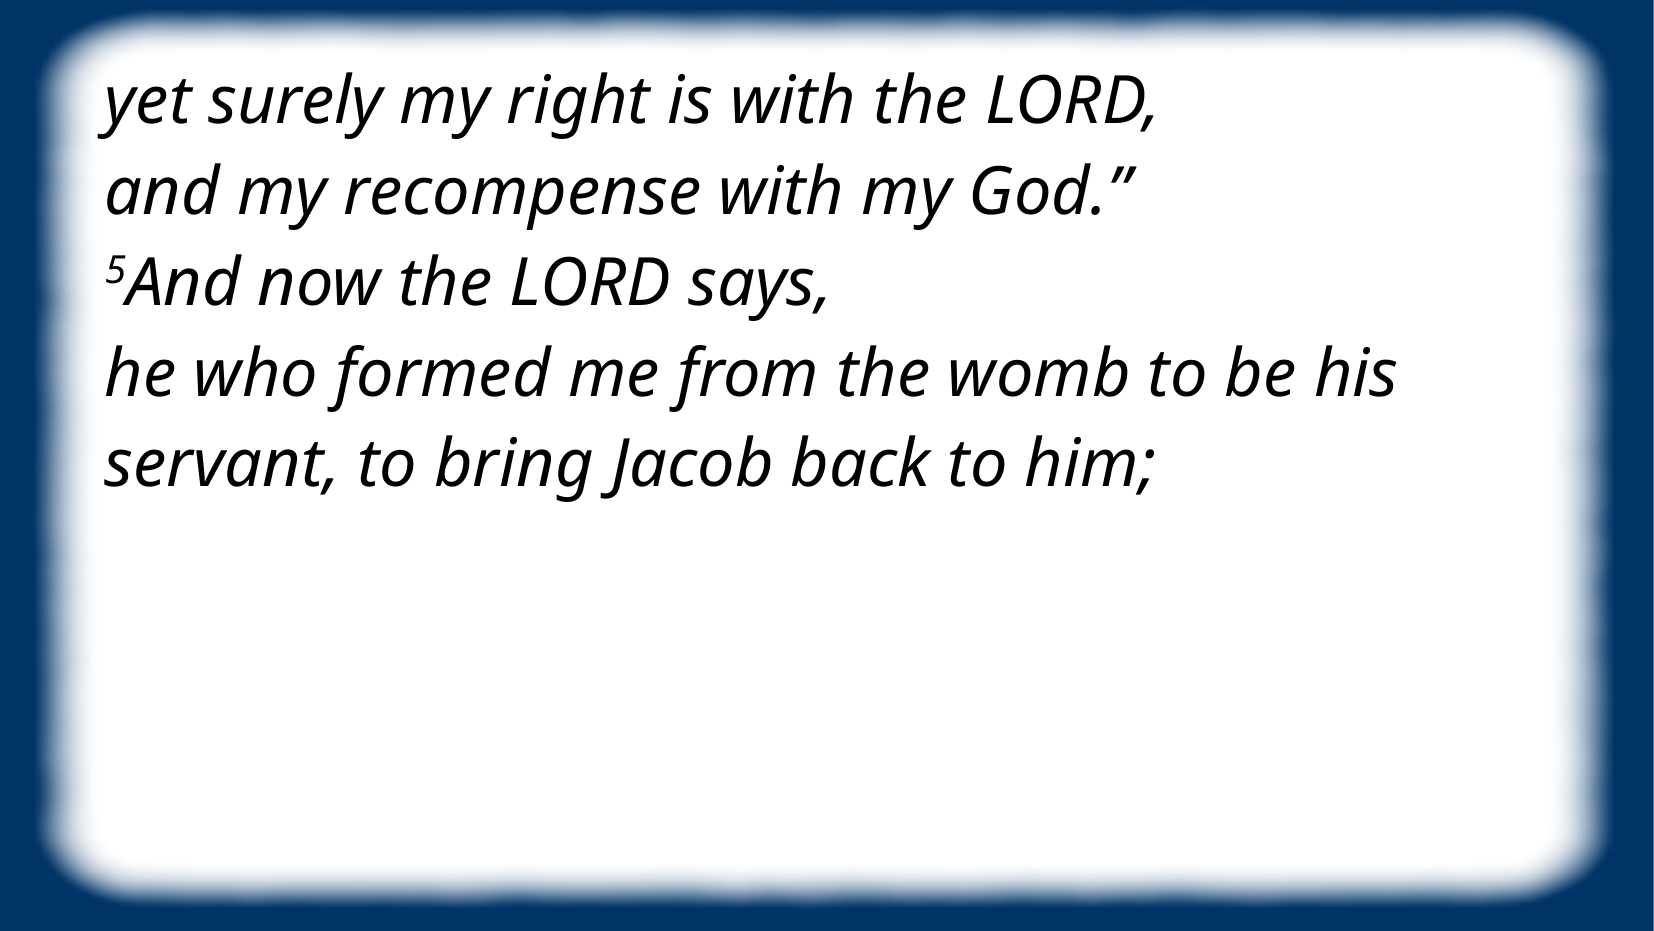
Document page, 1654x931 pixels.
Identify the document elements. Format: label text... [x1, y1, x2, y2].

text_box yet surely my right is with the LORD, and my recompense with my God.” 5And now the LORD says, he who formed me from the womb to be his servant, to bring Jacob back to him; [90, 45, 1561, 504]
picture [0, 0, 1654, 931]
